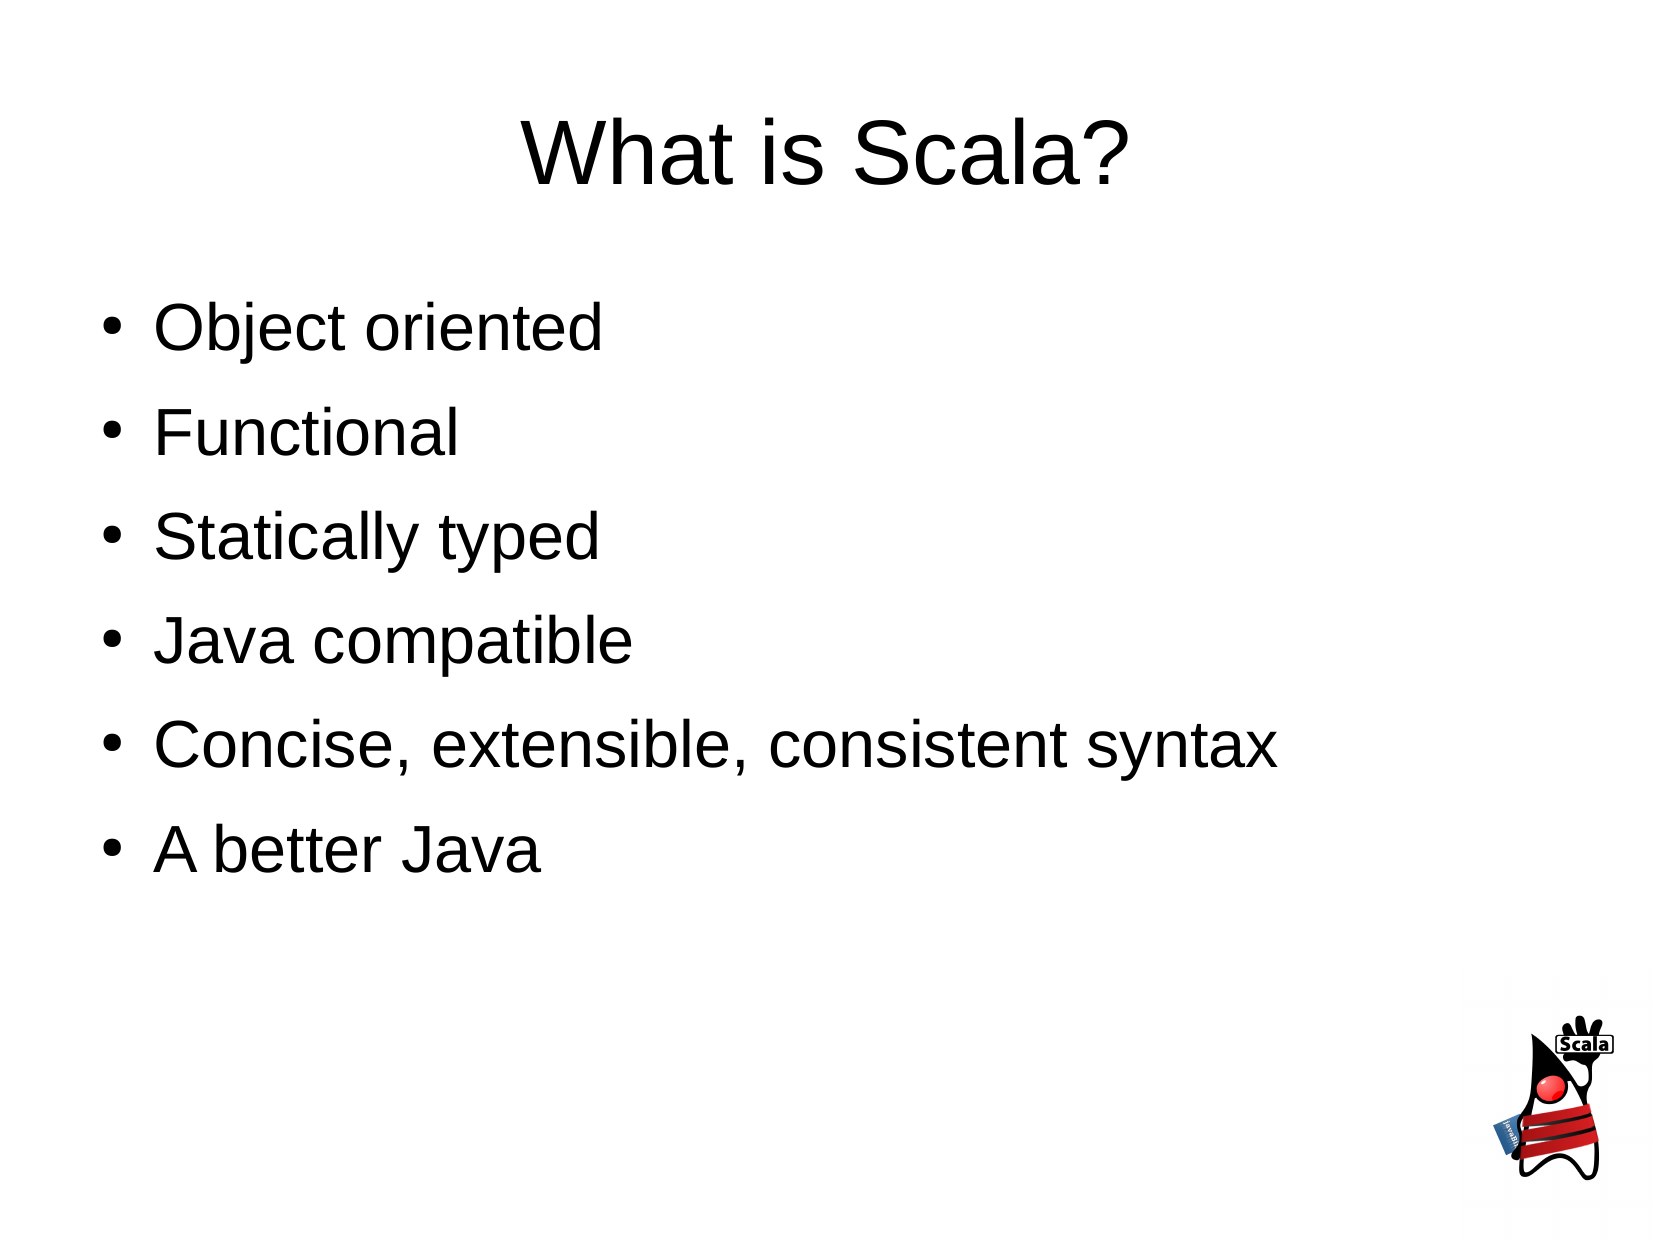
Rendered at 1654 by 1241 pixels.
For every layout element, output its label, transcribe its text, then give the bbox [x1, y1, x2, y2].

list Object oriented Functional Statically typed Java compatible Concise, extensible, consistent syntax A better Java [82, 290, 1571, 1109]
title What is Scala? [82, 56, 1571, 250]
picture [1462, 969, 1654, 1241]
